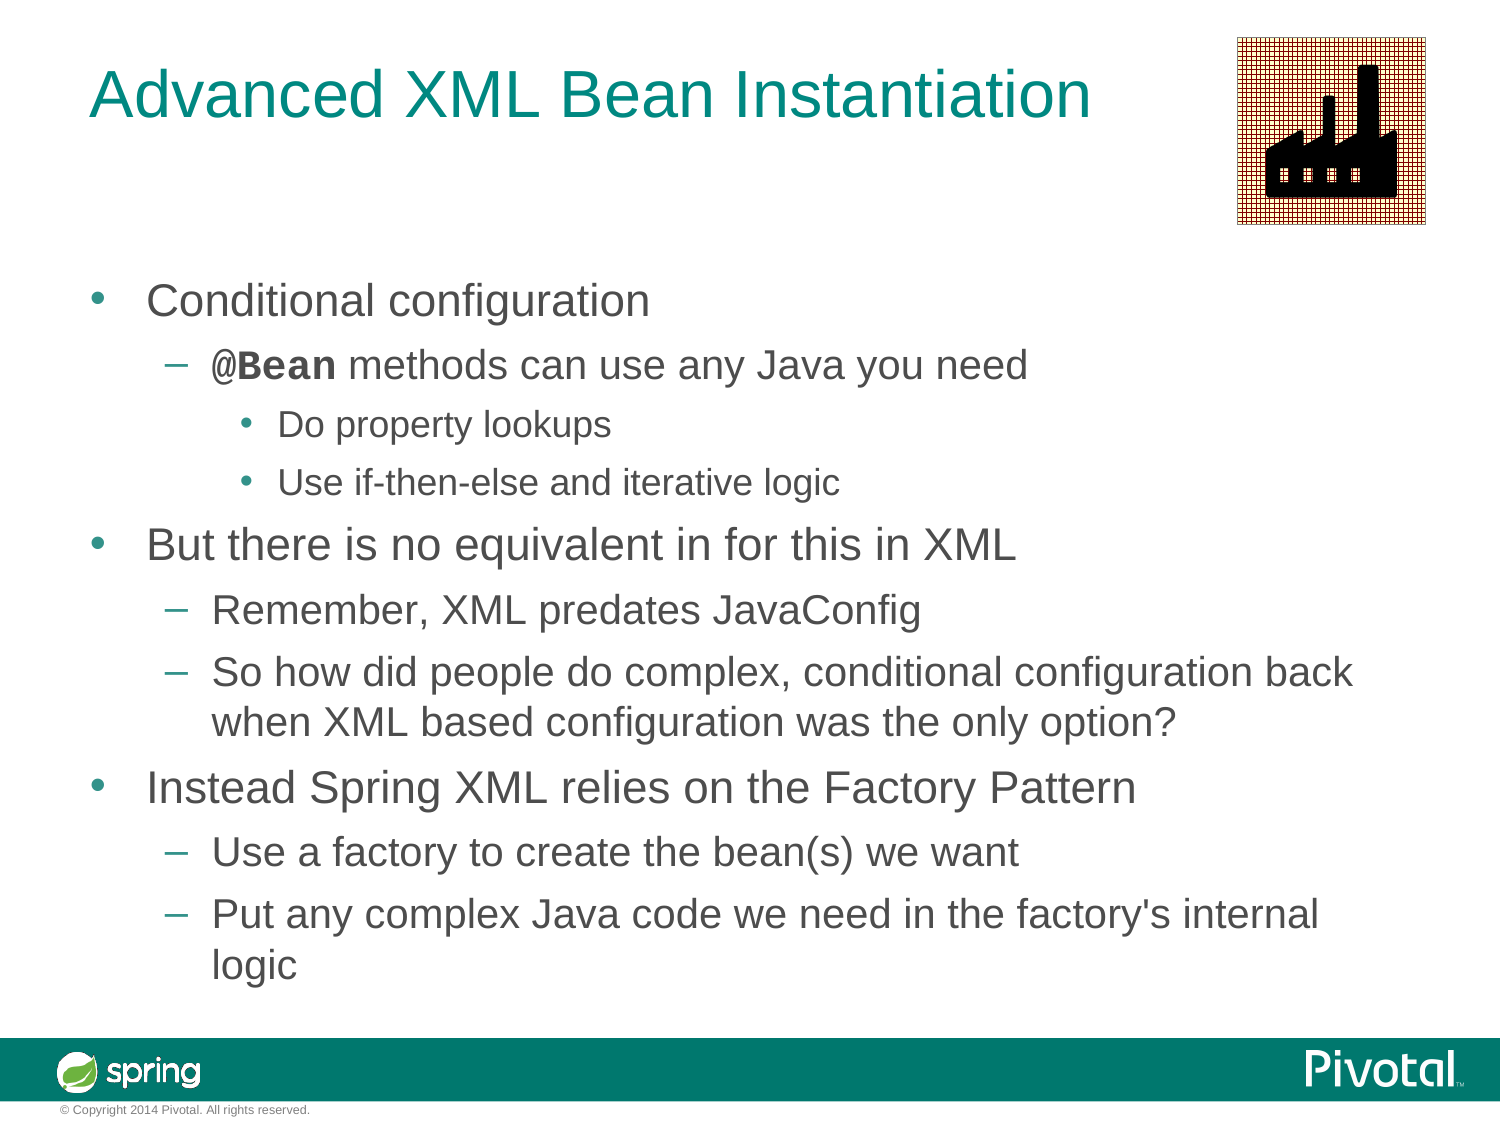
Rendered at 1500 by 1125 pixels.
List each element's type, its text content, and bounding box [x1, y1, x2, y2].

picture [1266, 64, 1397, 198]
list Conditional configuration @Bean methods can use any Java you need Do property lookups Use if-then-else and iterative logic But there is no equivalent in for this in XML Remember, XML predates JavaConfig So how did people do complex, conditional configuration back when XML based configuration was the only option? Instead Spring XML relies on the Factory Pattern Use a factory to create the bean(s) we want Put any complex Java code we need in the factory's internal logic [75, 262, 1426, 1013]
picture [1306, 1050, 1464, 1087]
title Advanced XML Bean Instantiation [75, 37, 1426, 225]
picture [32, 1041, 210, 1103]
